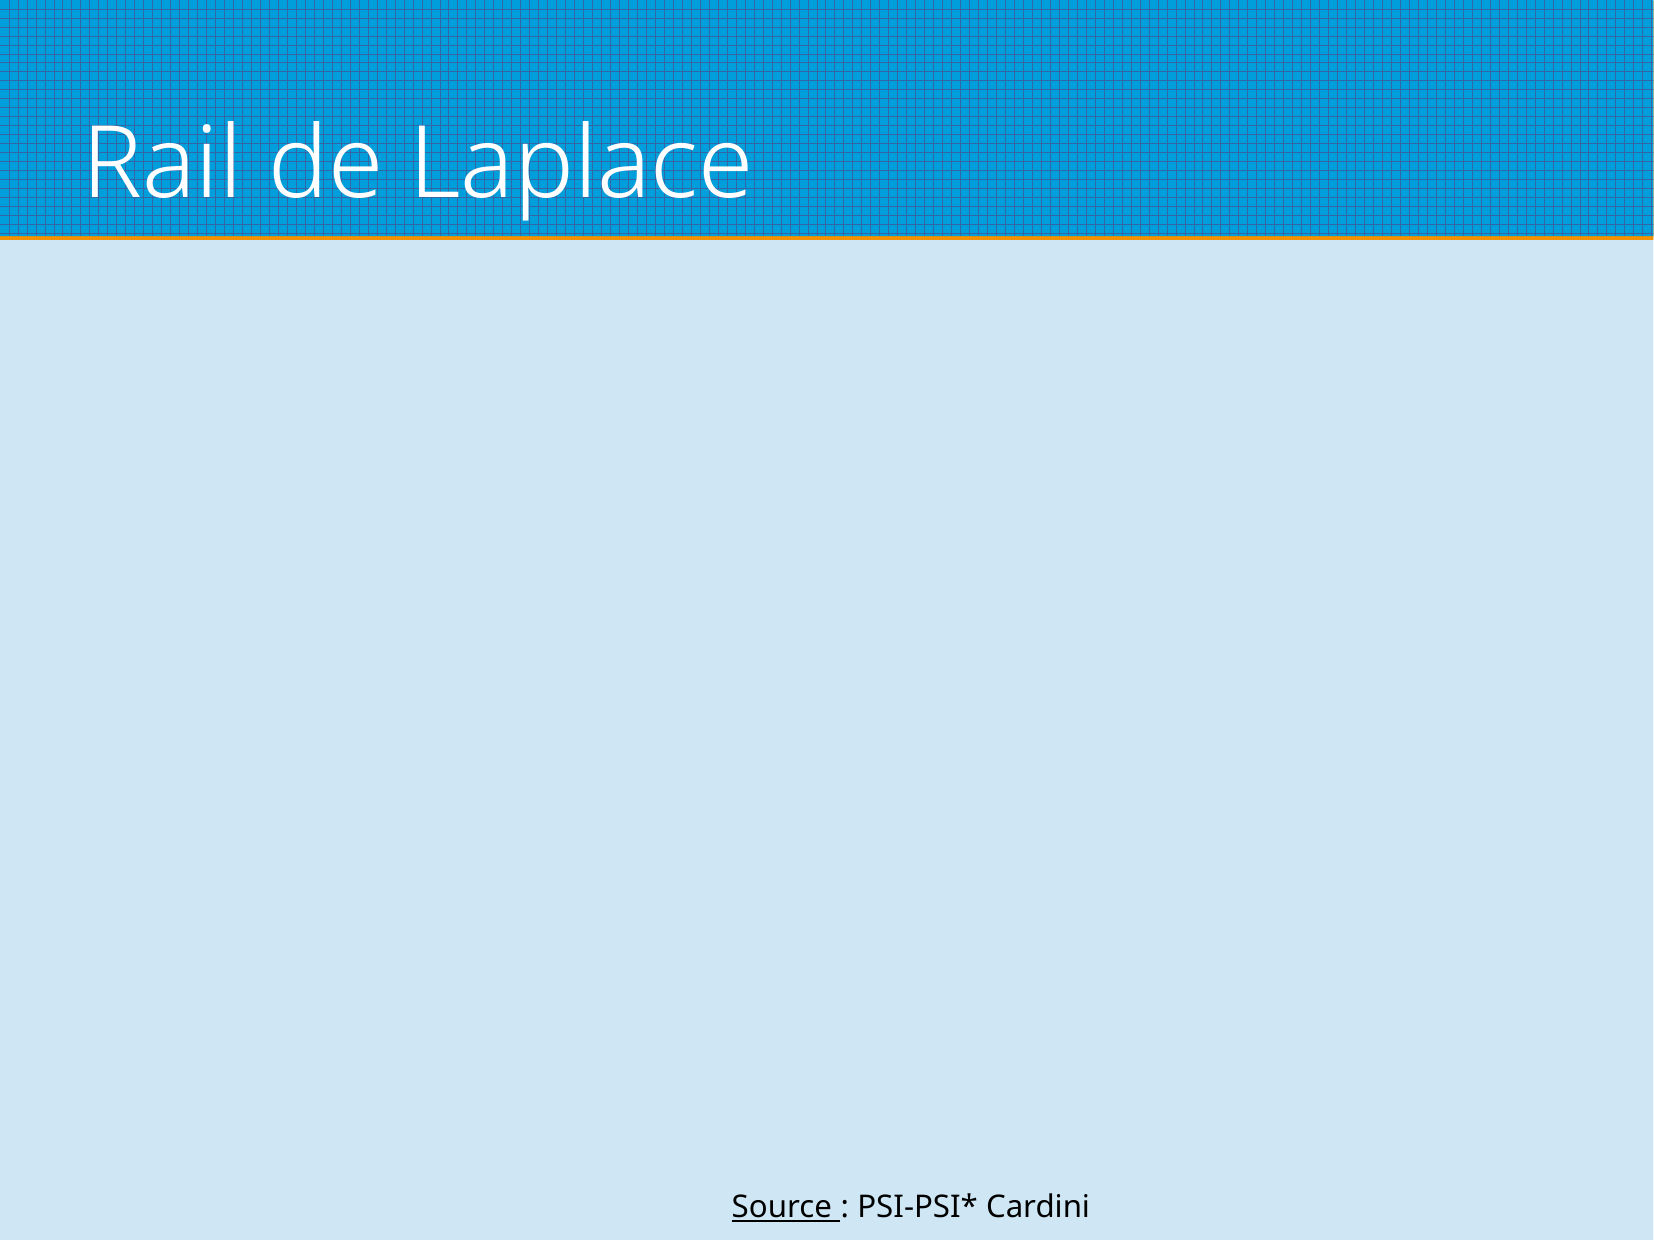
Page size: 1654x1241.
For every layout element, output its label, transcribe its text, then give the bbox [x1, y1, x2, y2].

text_box Source : PSI-PSI* Cardini [725, 1179, 1654, 1232]
title Rail de Laplace [82, 19, 1571, 227]
